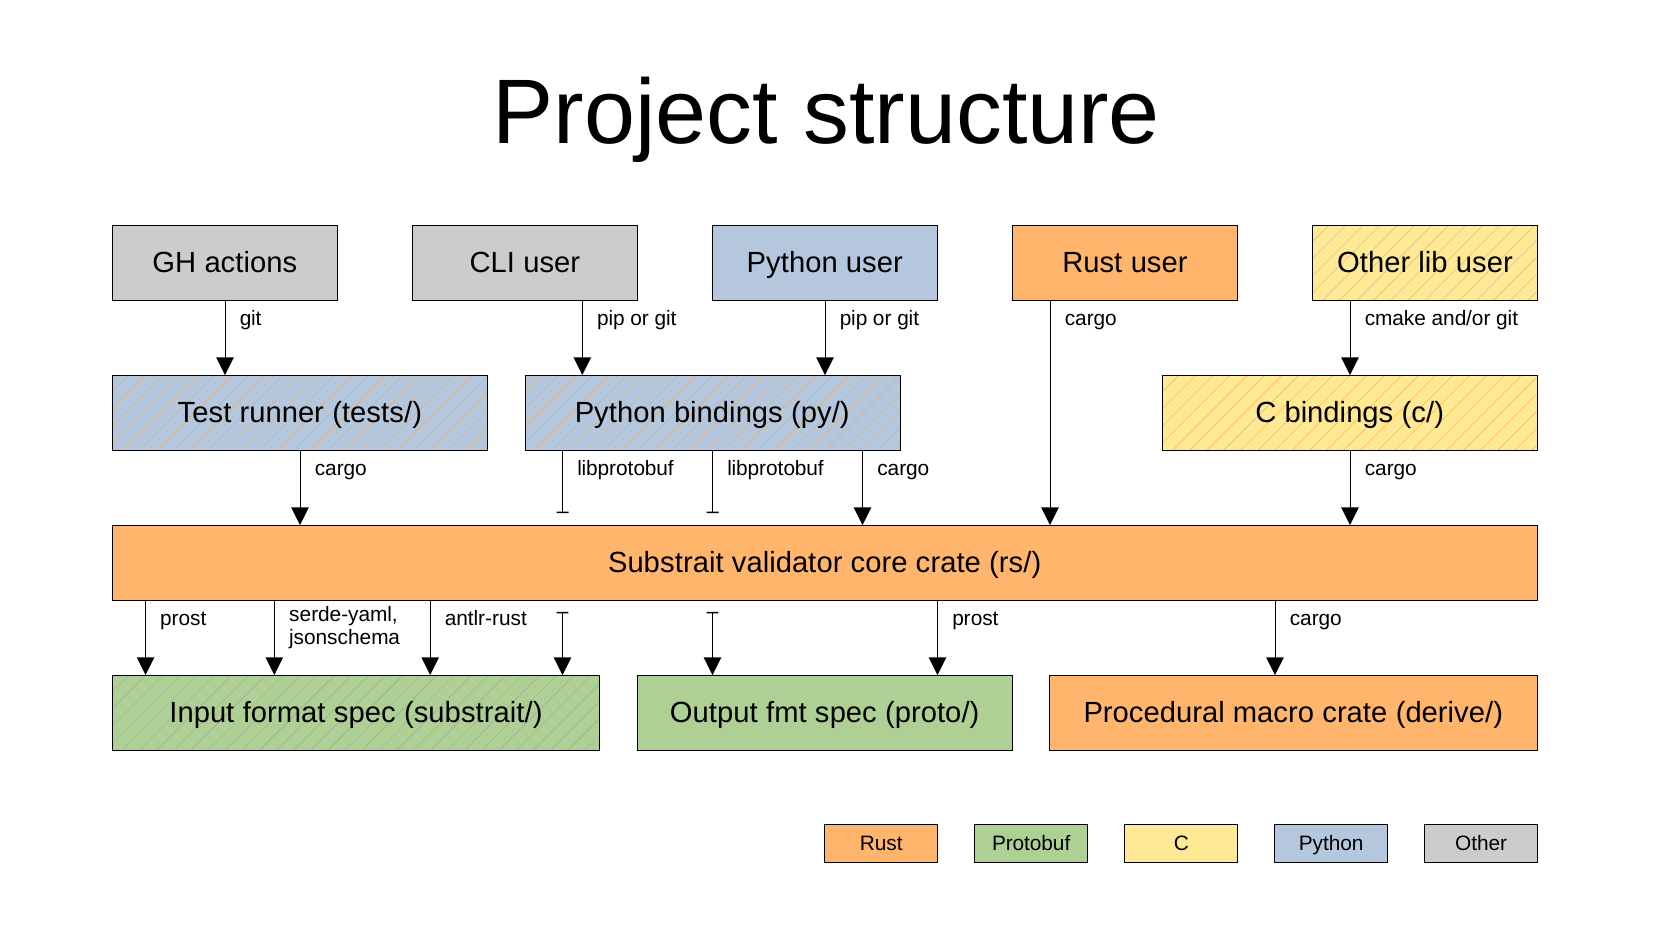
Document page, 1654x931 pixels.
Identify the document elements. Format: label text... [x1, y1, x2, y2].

text_box CLI user [412, 225, 638, 301]
text_box pip or git [824, 299, 956, 338]
text_box Procedural macro crate (derive/) [1049, 675, 1538, 751]
text_box Test runner (tests/) [112, 375, 488, 451]
text_box Output fmt spec (proto/) [637, 675, 1013, 751]
text_box GH actions [112, 225, 338, 301]
text_box Substrait validator core crate (rs/) [112, 525, 1538, 601]
text_box cargo [1349, 449, 1463, 488]
text_box cargo [863, 449, 975, 488]
text_box Protobuf [974, 824, 1088, 863]
text_box antlr-rust [430, 599, 543, 638]
text_box Python bindings (py/) [525, 375, 901, 451]
text_box Python [1274, 824, 1388, 863]
text_box Python user [712, 225, 938, 301]
text_box git [225, 299, 301, 338]
text_box pip or git [582, 299, 713, 338]
text_box prost [937, 599, 1050, 638]
text_box Rust [824, 824, 938, 863]
text_box C bindings (c/) [1162, 375, 1538, 451]
text_box Rust user [1012, 225, 1238, 301]
text_box prost [145, 599, 259, 638]
text_box cargo [299, 449, 413, 488]
text_box Other [1424, 824, 1538, 863]
text_box libprotobuf [562, 449, 713, 488]
text_box libprotobuf [713, 449, 863, 488]
text_box cargo [1274, 599, 1388, 638]
text_box cmake and/or git [1350, 299, 1576, 338]
title Project structure [82, 37, 1571, 188]
text_box cargo [1049, 299, 1163, 338]
text_box Other lib user [1312, 225, 1538, 301]
text_box serde-yaml, jsonschema [274, 588, 425, 664]
text_box C [1124, 824, 1238, 863]
text_box Input format spec (substrait/) [112, 675, 600, 751]
